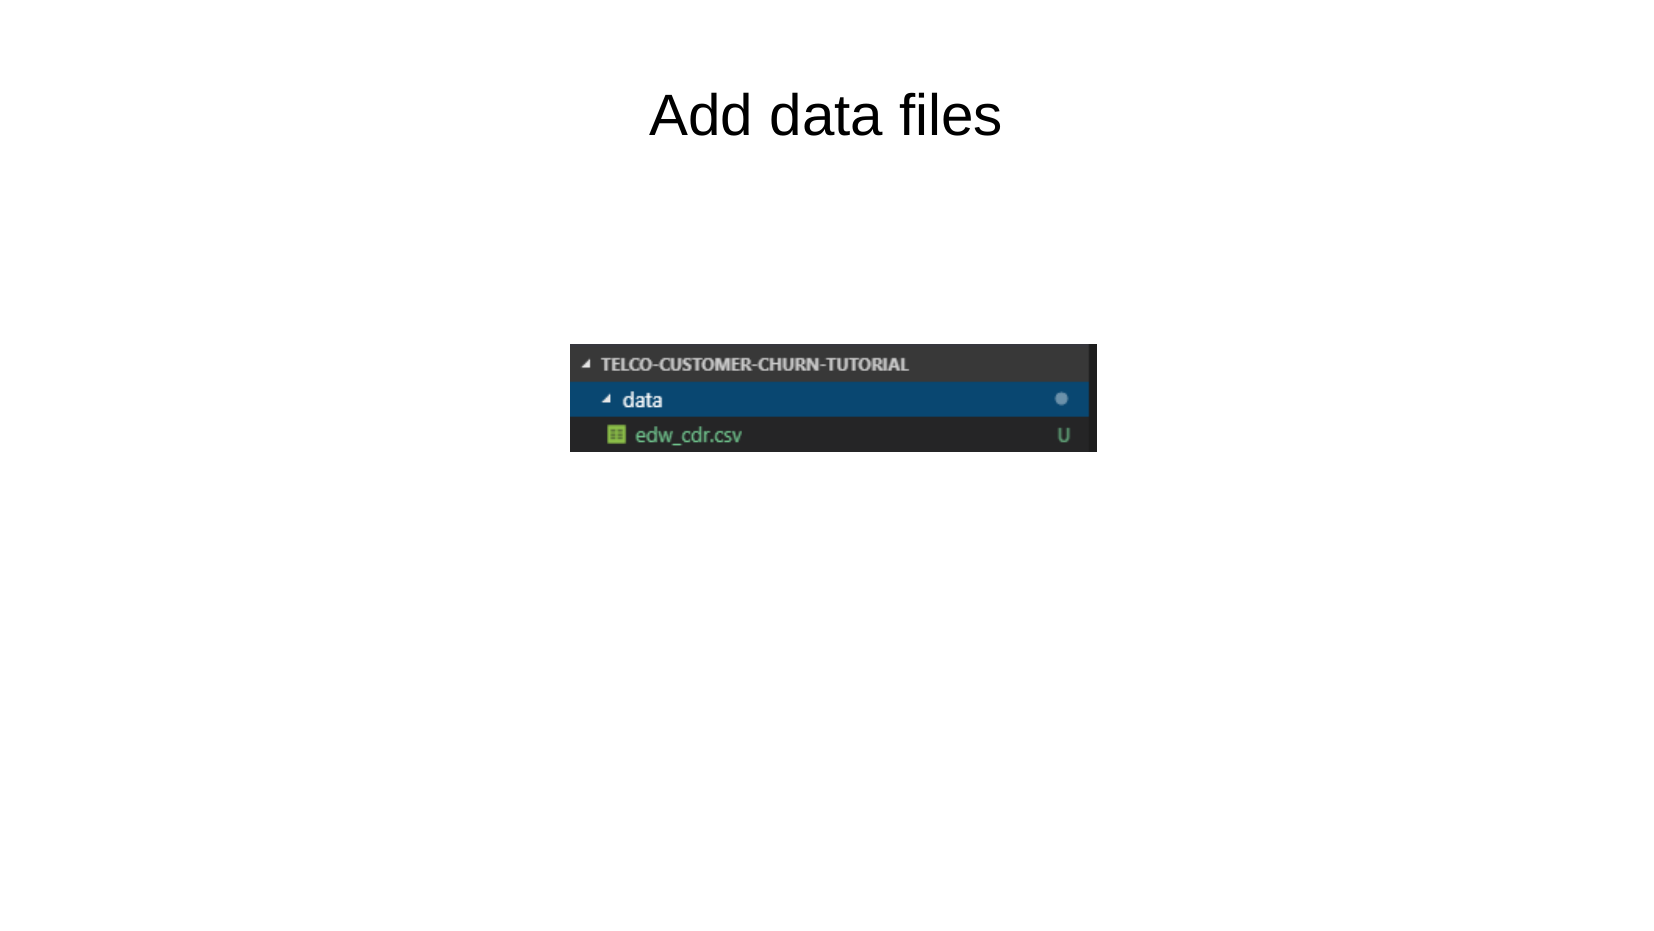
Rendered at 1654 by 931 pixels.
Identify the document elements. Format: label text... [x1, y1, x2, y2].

picture [570, 344, 1097, 452]
title Add data files [82, 37, 1571, 193]
